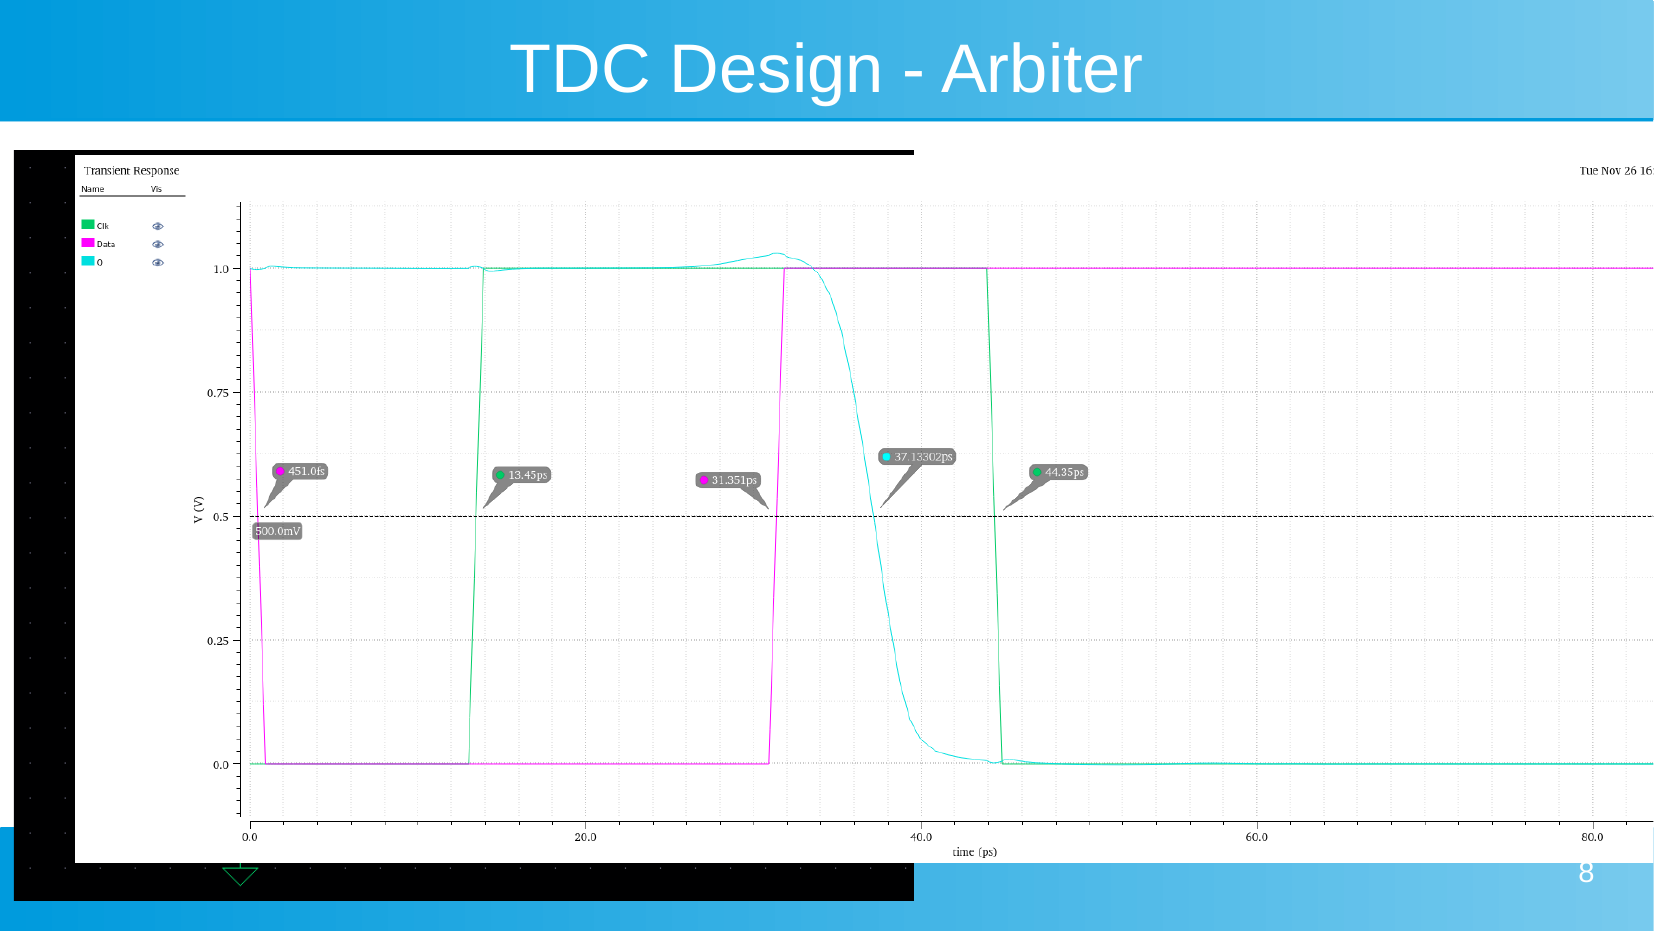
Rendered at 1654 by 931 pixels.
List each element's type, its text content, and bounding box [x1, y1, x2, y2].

title TDC Design - Arbiter [59, 29, 1595, 108]
picture [13, 150, 1654, 901]
